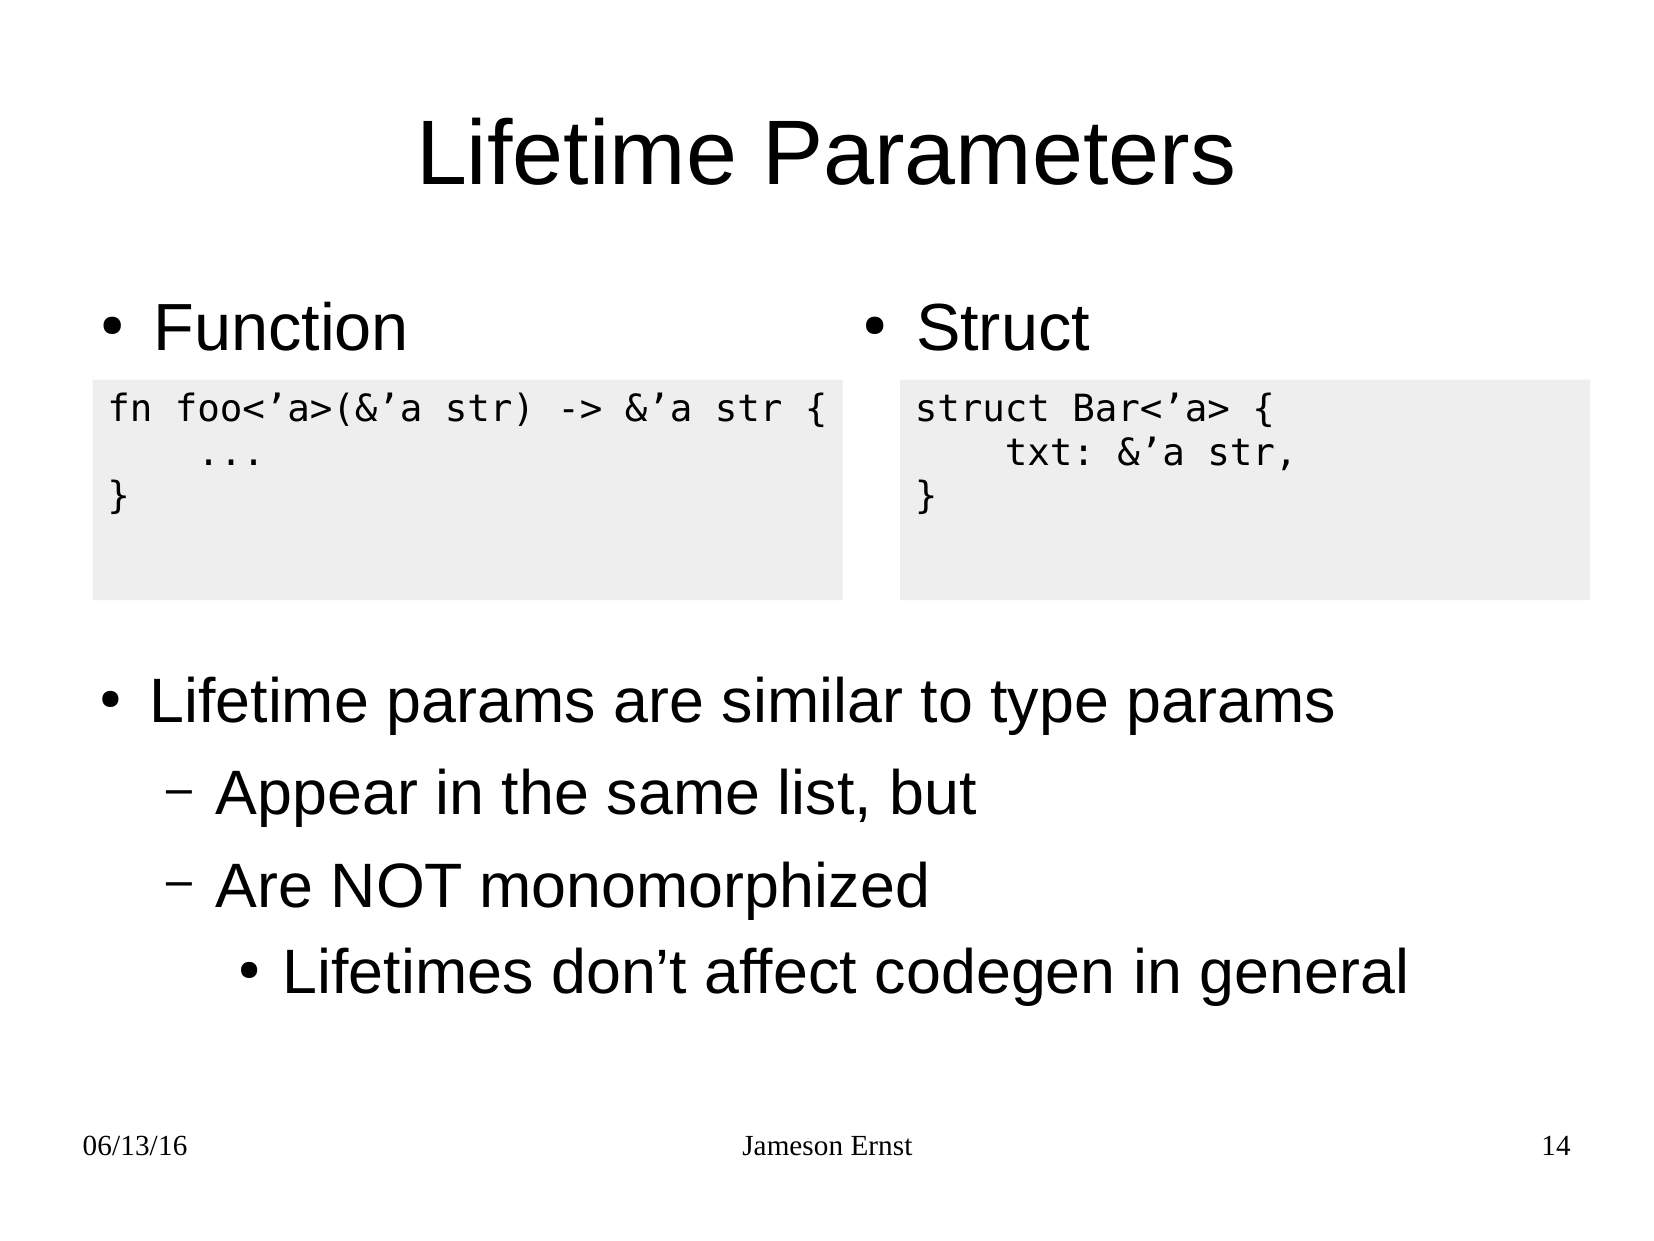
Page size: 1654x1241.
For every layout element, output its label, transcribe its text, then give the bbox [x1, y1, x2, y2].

text_box struct Bar<’a> { txt: &’a str, } [900, 379, 1591, 601]
text_box fn foo<’a>(&’a str) -> &’a str { ... } [92, 379, 843, 601]
list Function [82, 290, 809, 634]
title Lifetime Parameters [82, 49, 1571, 257]
list Lifetime params are similar to type params Appear in the same list, but Are NOT monomorphized Lifetimes don’t affect codegen in general [82, 665, 1571, 1009]
list Struct [845, 290, 1572, 634]
